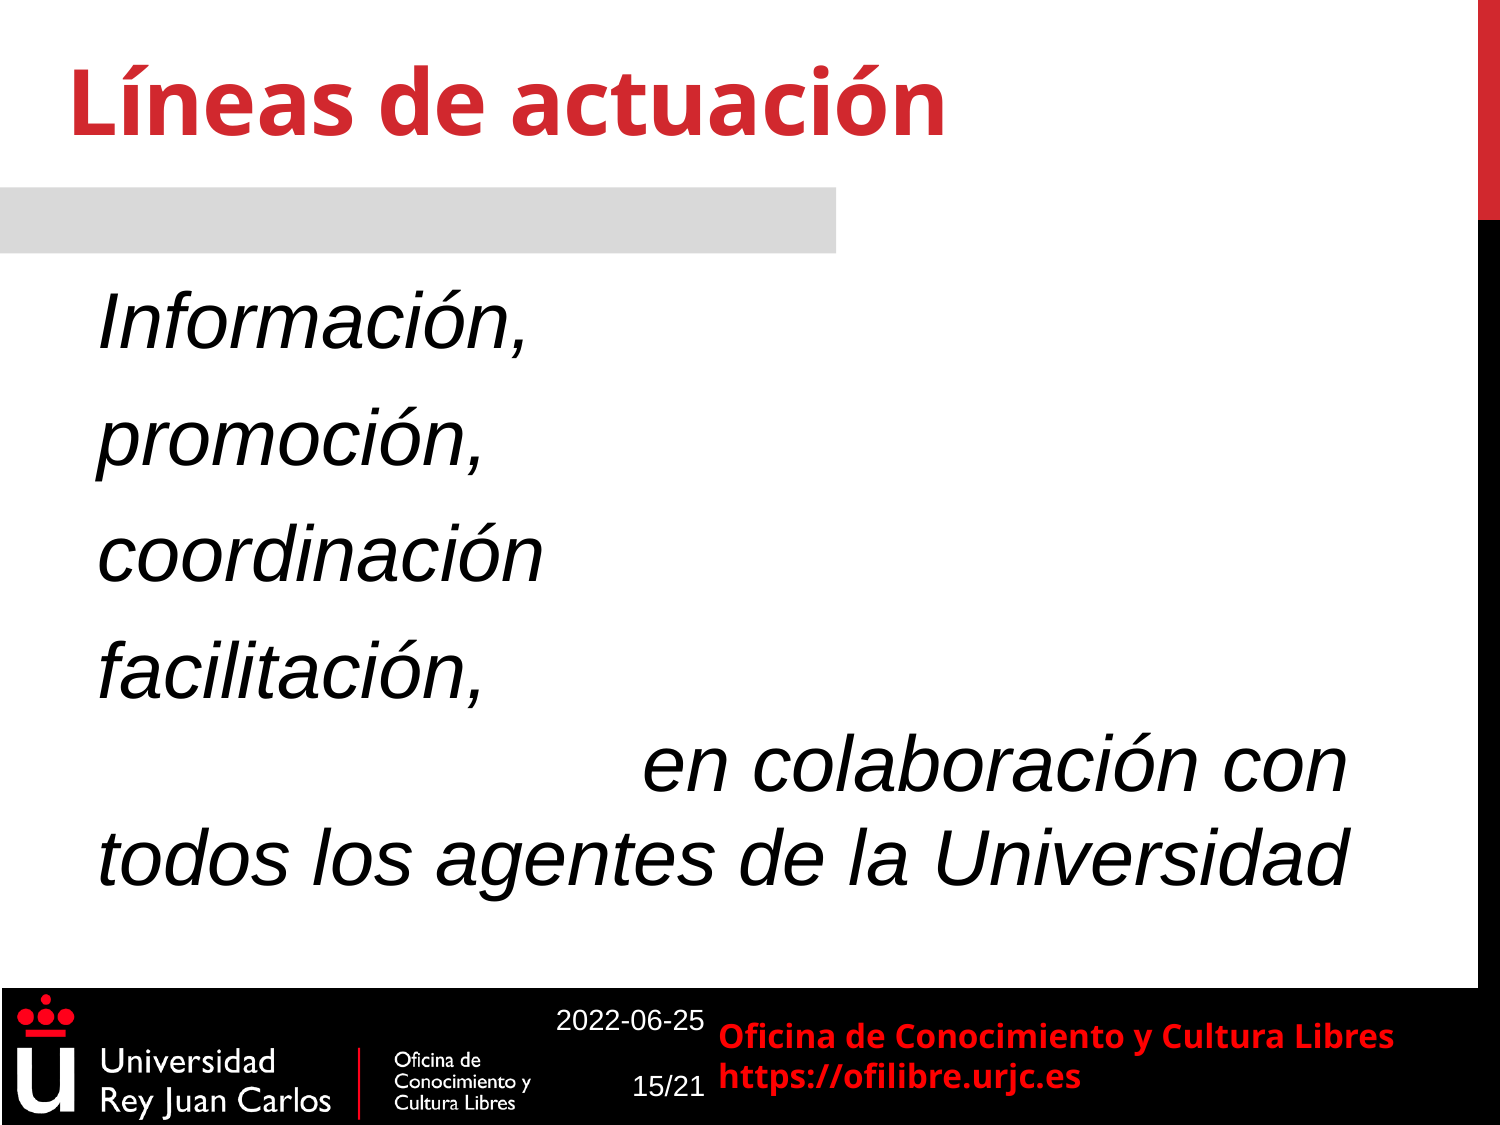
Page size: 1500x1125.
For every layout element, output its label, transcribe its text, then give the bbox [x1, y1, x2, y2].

list Información, promoción, coordinación facilitación, en colaboración con todos los agentes de la Universidad [15, 270, 1441, 916]
text_box [0, 24, 1326, 172]
text_box Líneas de actuación [51, 29, 1326, 152]
picture [17, 994, 531, 1120]
title [75, 7, 1425, 196]
